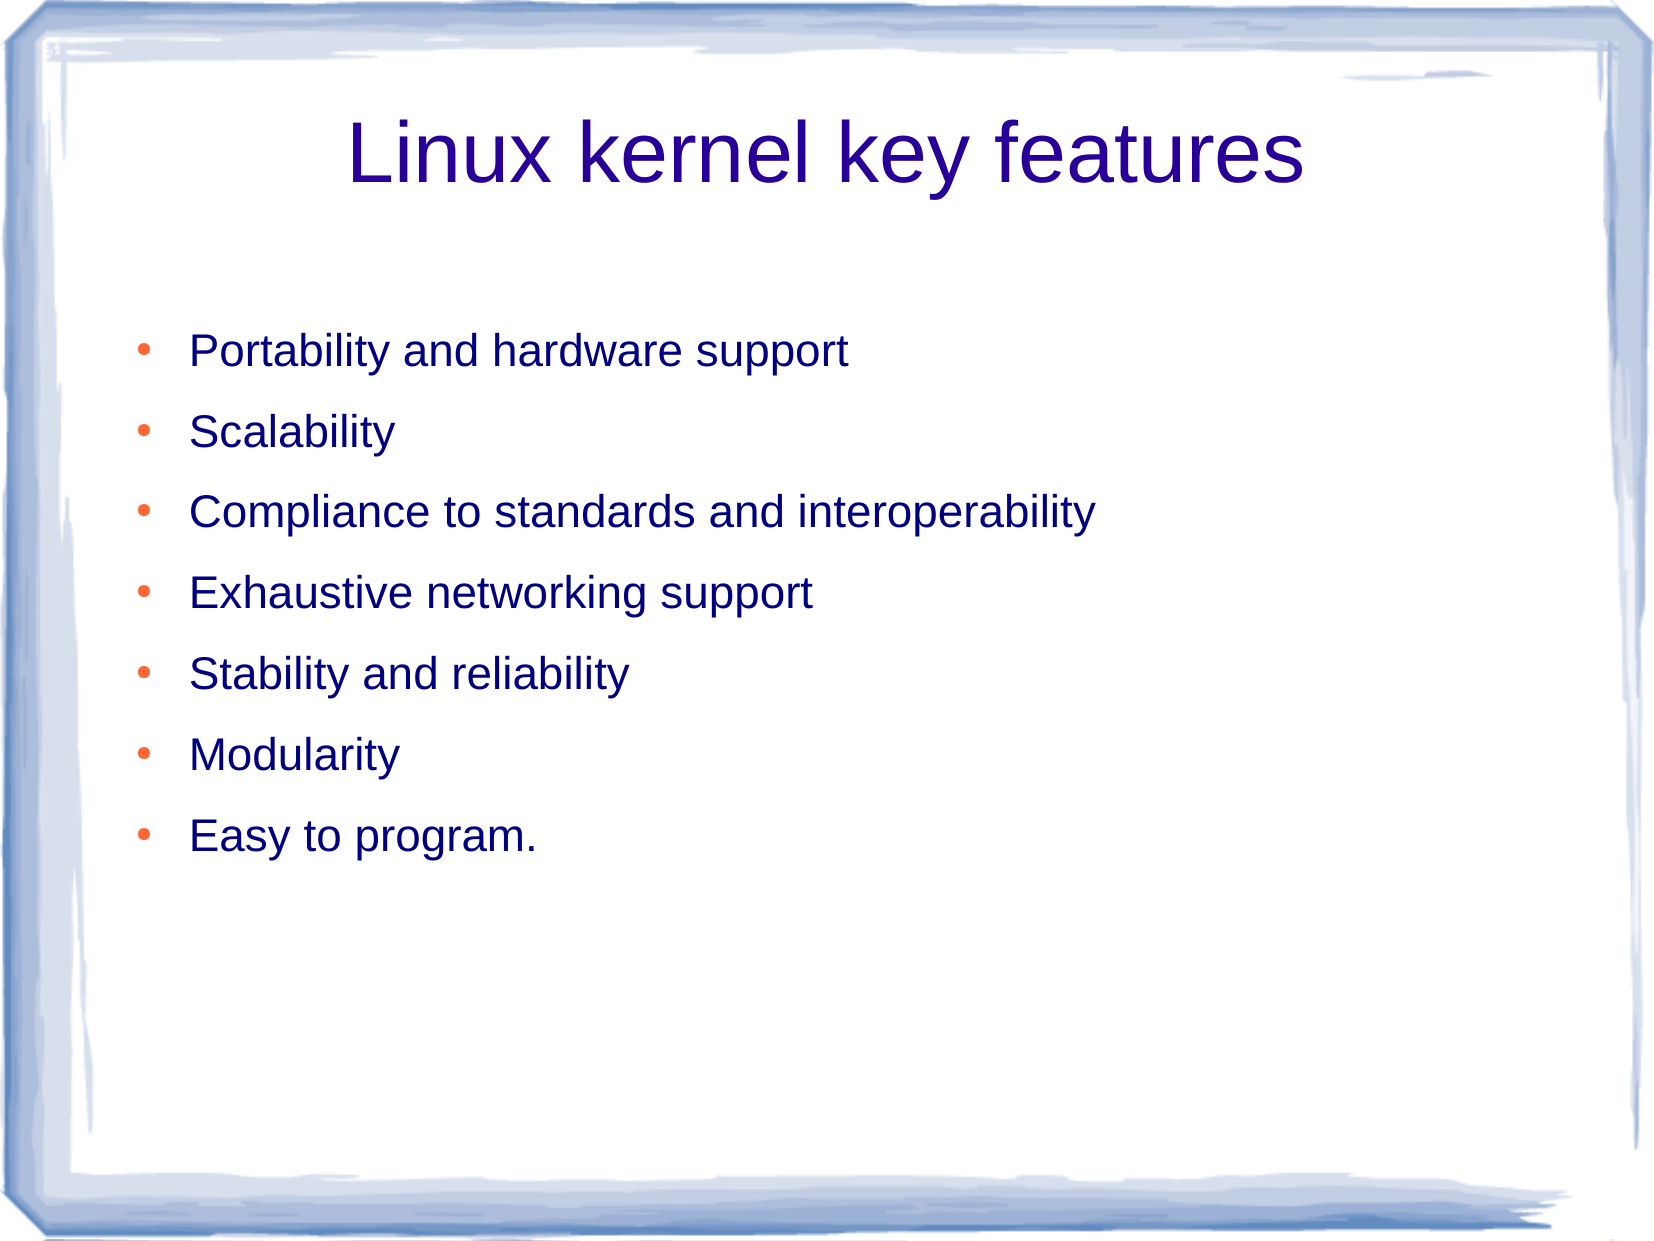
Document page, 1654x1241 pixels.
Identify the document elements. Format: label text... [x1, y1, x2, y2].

title Linux kernel key features [82, 49, 1571, 257]
list Portability and hardware support Scalability Compliance to standards and interoperability Exhaustive networking support Stability and reliability Modularity Easy to program. [118, 324, 1571, 1045]
picture [0, 0, 1654, 1241]
